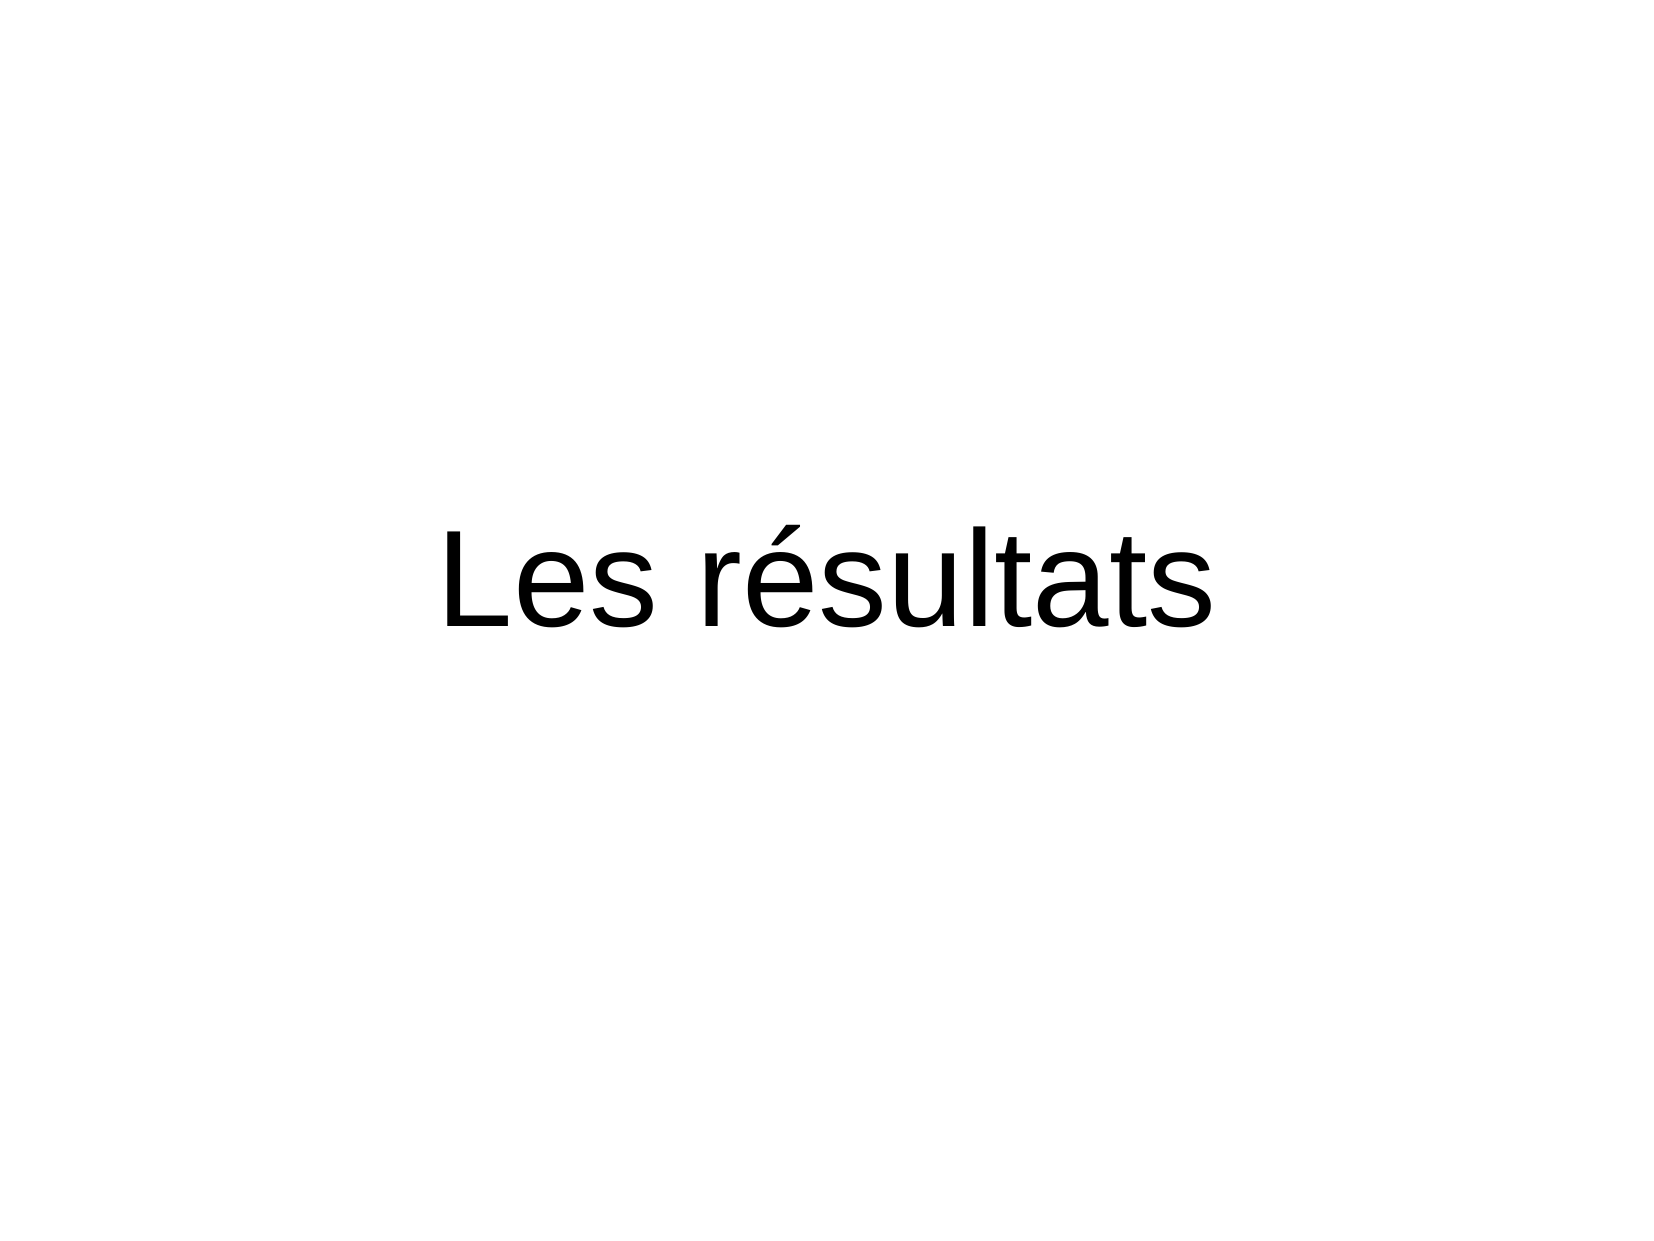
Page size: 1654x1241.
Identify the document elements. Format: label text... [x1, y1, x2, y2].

subtitle Les résultats [82, 49, 1571, 1109]
